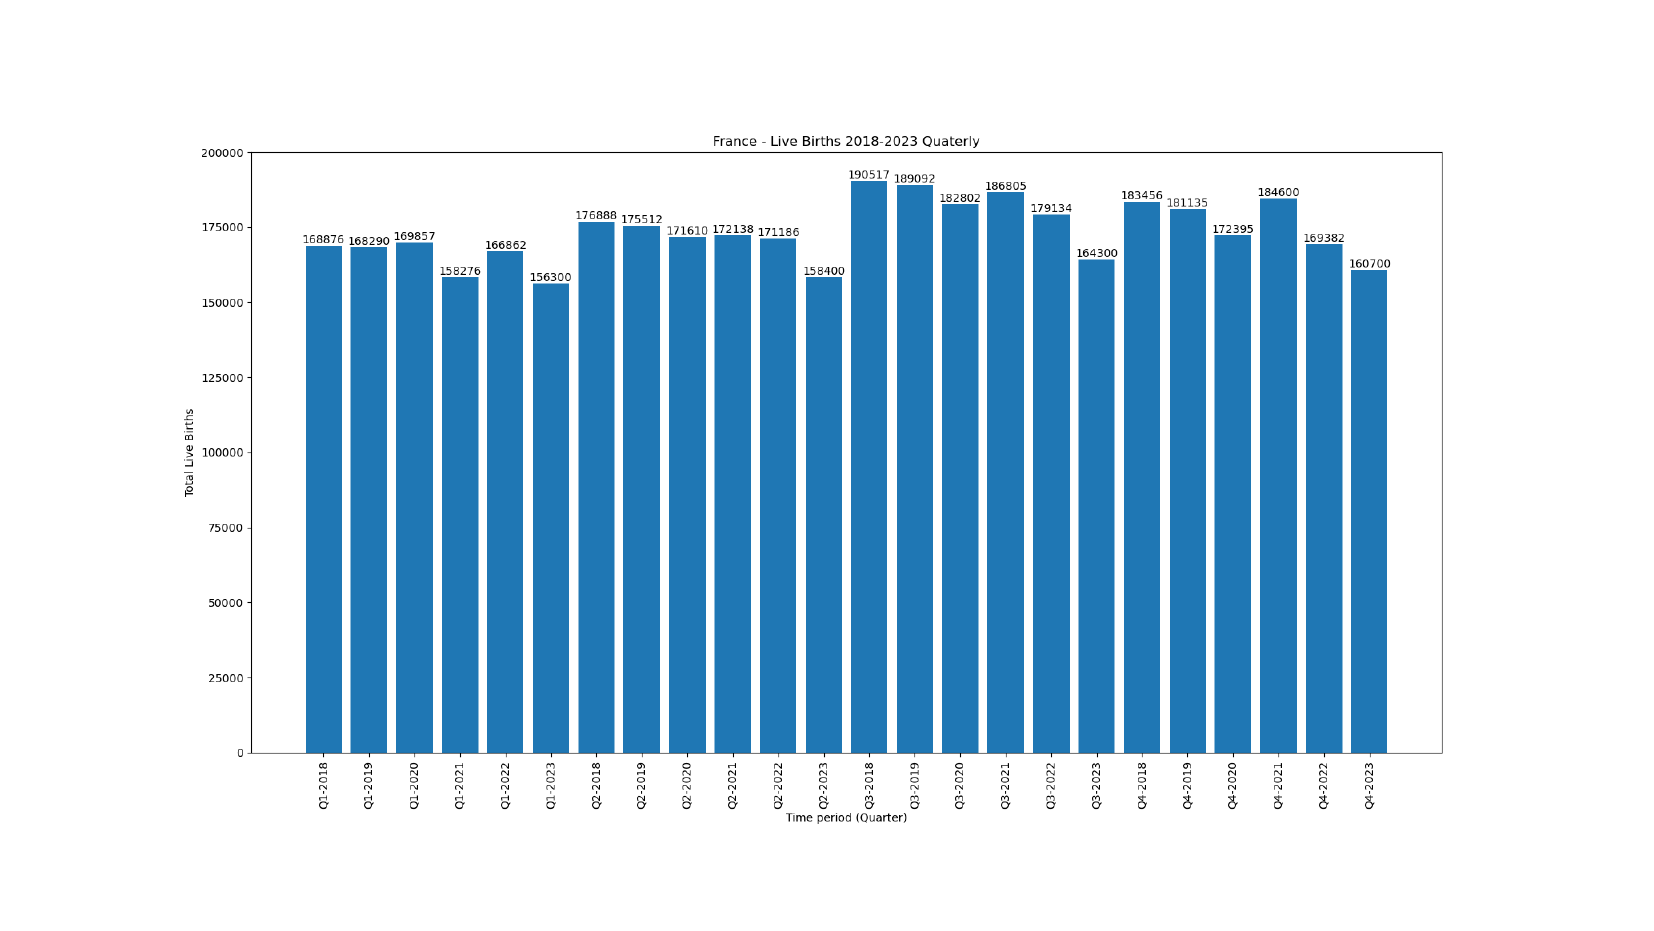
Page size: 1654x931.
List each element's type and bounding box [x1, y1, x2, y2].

picture [59, 58, 1595, 838]
